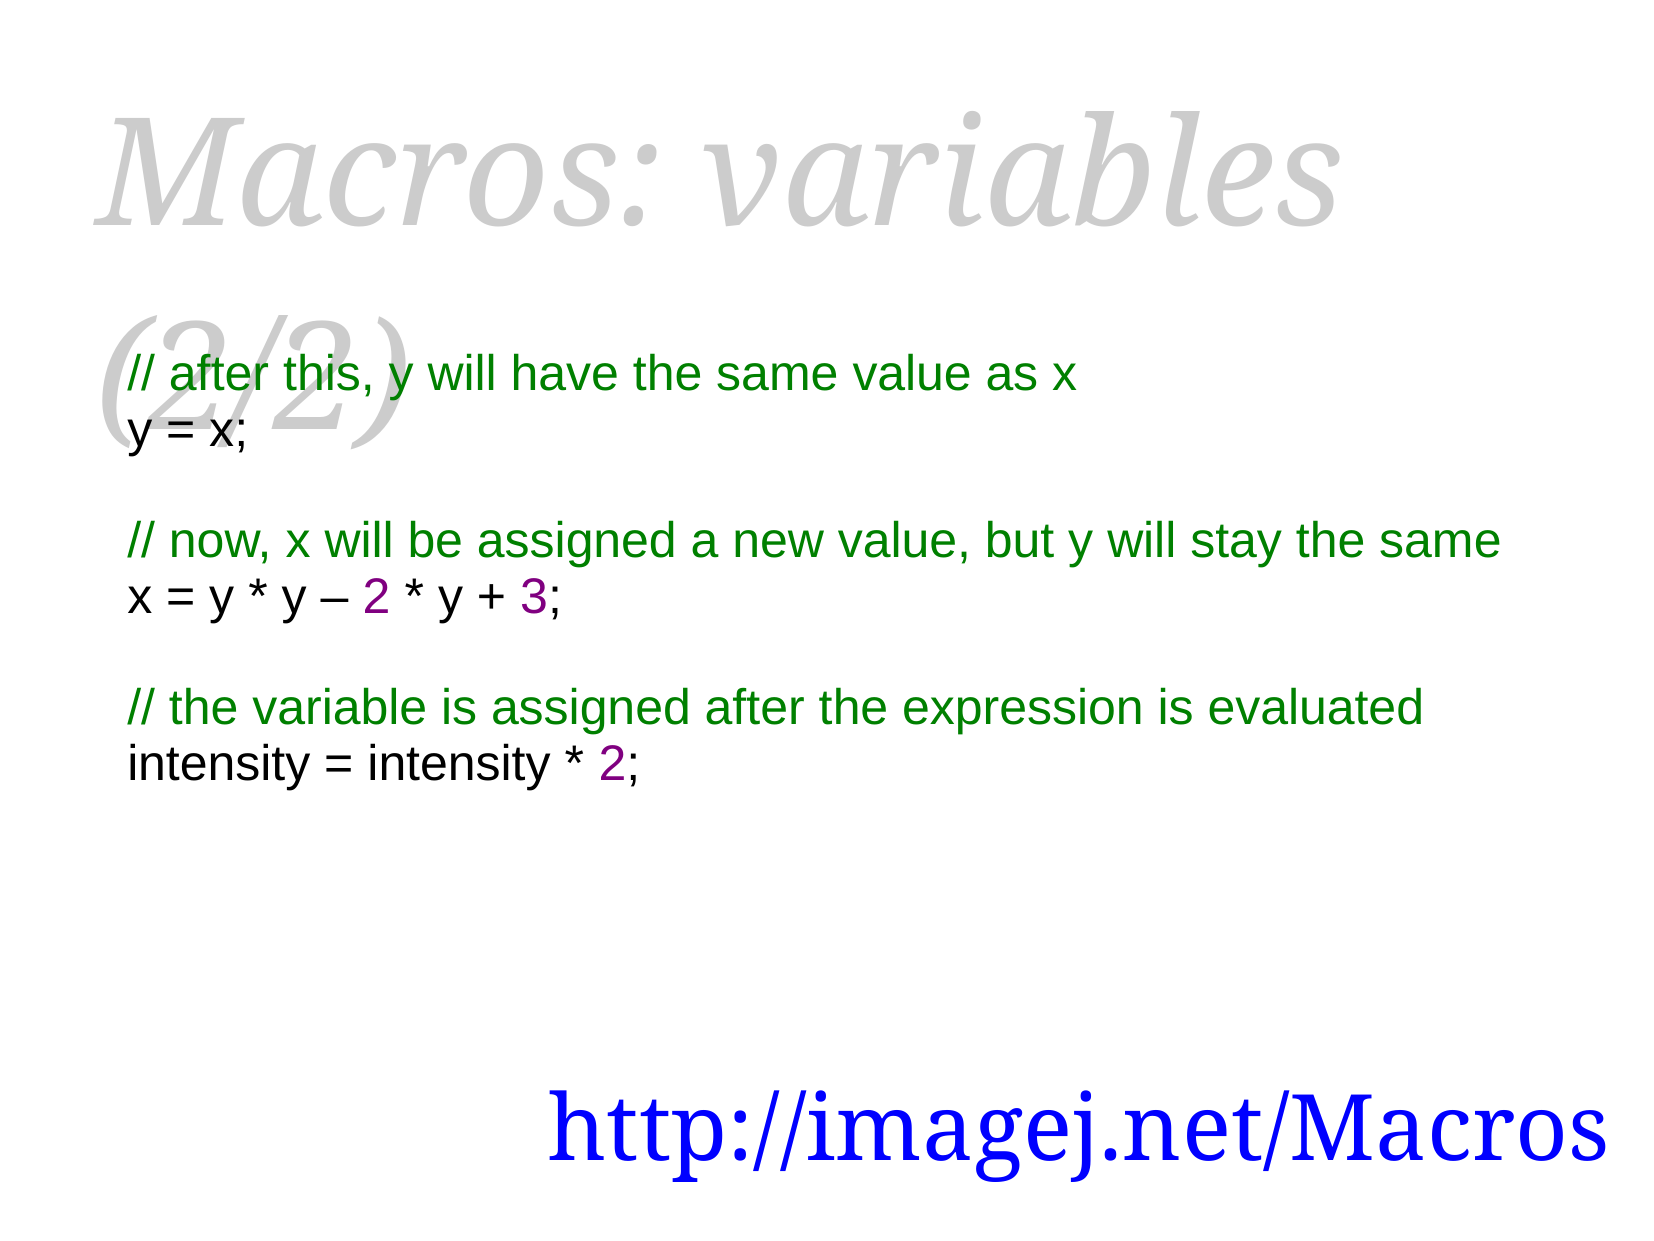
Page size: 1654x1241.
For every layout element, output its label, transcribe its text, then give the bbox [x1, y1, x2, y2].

text_box // after this, y will have the same value as x y = x; // now, x will be assigned a new value, but y will stay the same x = y * y – 2 * y + 3; // the variable is assigned after the expression is evaluated intensity = intensity * 2; [112, 337, 1538, 855]
text_box Macros: variables (2/2) [81, 57, 1654, 239]
text_box http://imagej.net/Macros [50, 1055, 1626, 1172]
